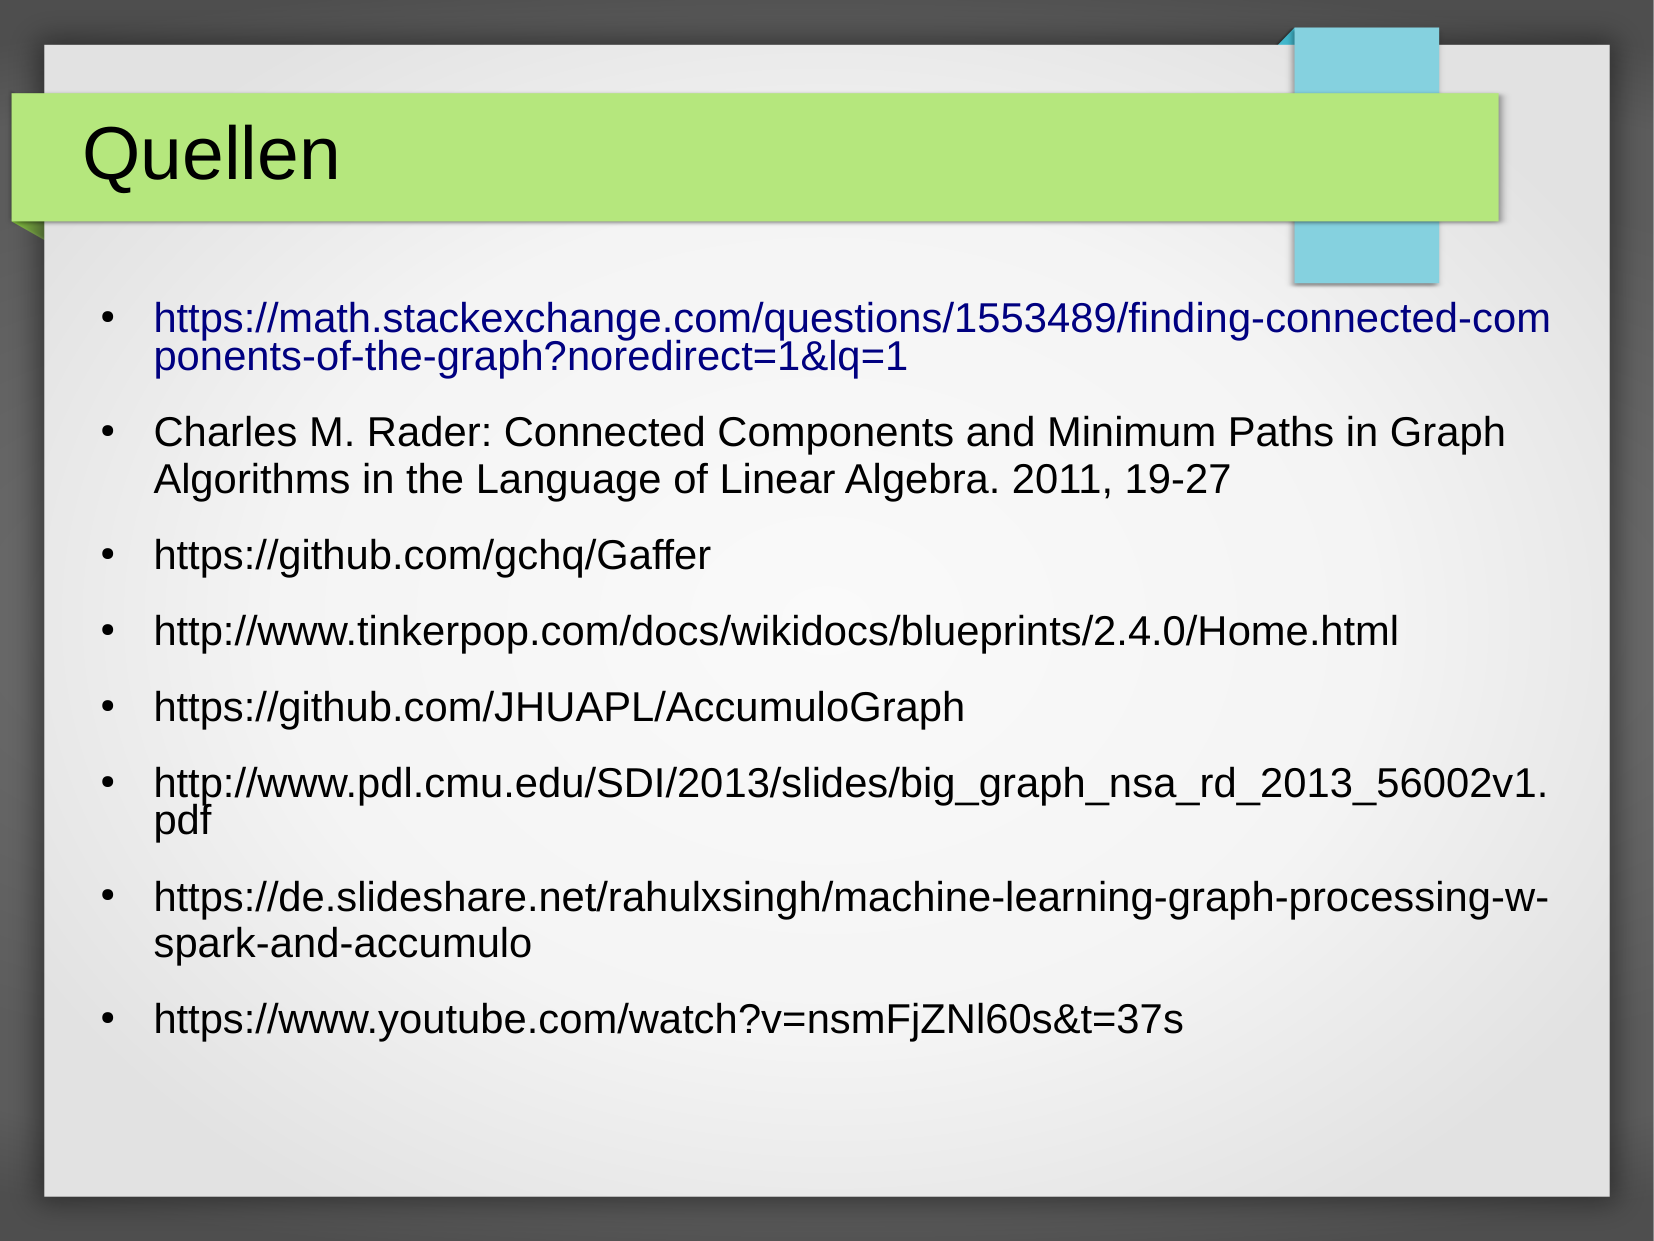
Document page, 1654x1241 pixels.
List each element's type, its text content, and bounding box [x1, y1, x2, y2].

list https://math.stackexchange.com/questions/1553489/finding-connected-components-of-the-graph?noredirect=1&lq=1 Charles M. Rader: Connected Components and Minimum Paths in Graph Algorithms in the Language of Linear Algebra. 2011, 19-27 https://github.com/gchq/Gaffer http://www.tinkerpop.com/docs/wikidocs/blueprints/2.4.0/Home.html https://github.com/JHUAPL/AccumuloGraph http://www.pdl.cmu.edu/SDI/2013/slides/big_graph_nsa_rd_2013_56002v1.pdf https://de.slideshare.net/rahulxsingh/machine-learning-graph-processing-w-spark-and-accumulo https://www.youtube.com/watch?v=nsmFjZNl60s&t=37s [82, 295, 1571, 1015]
picture [0, 0, 1654, 1241]
title Quellen [82, 94, 1264, 213]
